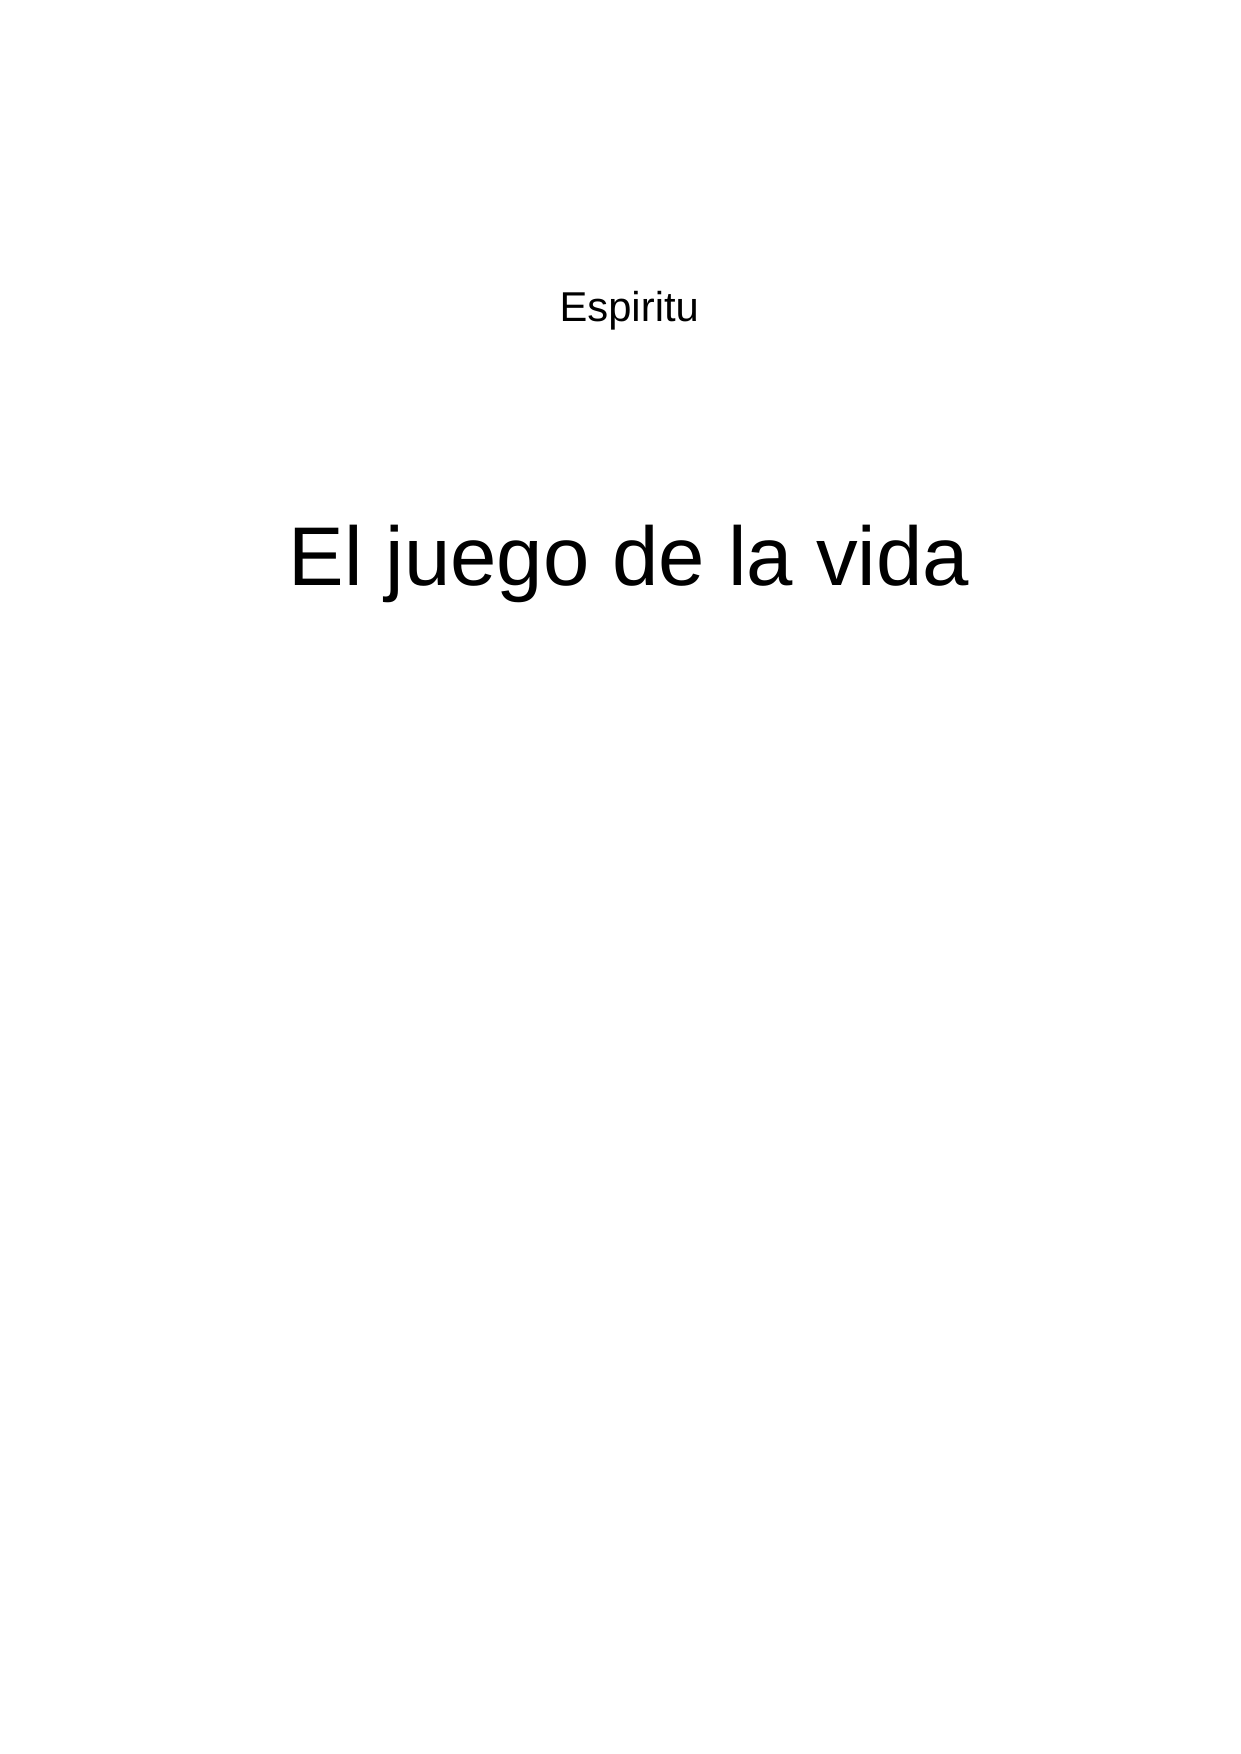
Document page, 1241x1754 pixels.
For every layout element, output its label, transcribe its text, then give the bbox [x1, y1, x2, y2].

title Espiritu El juego de la vida [124, 283, 1134, 604]
